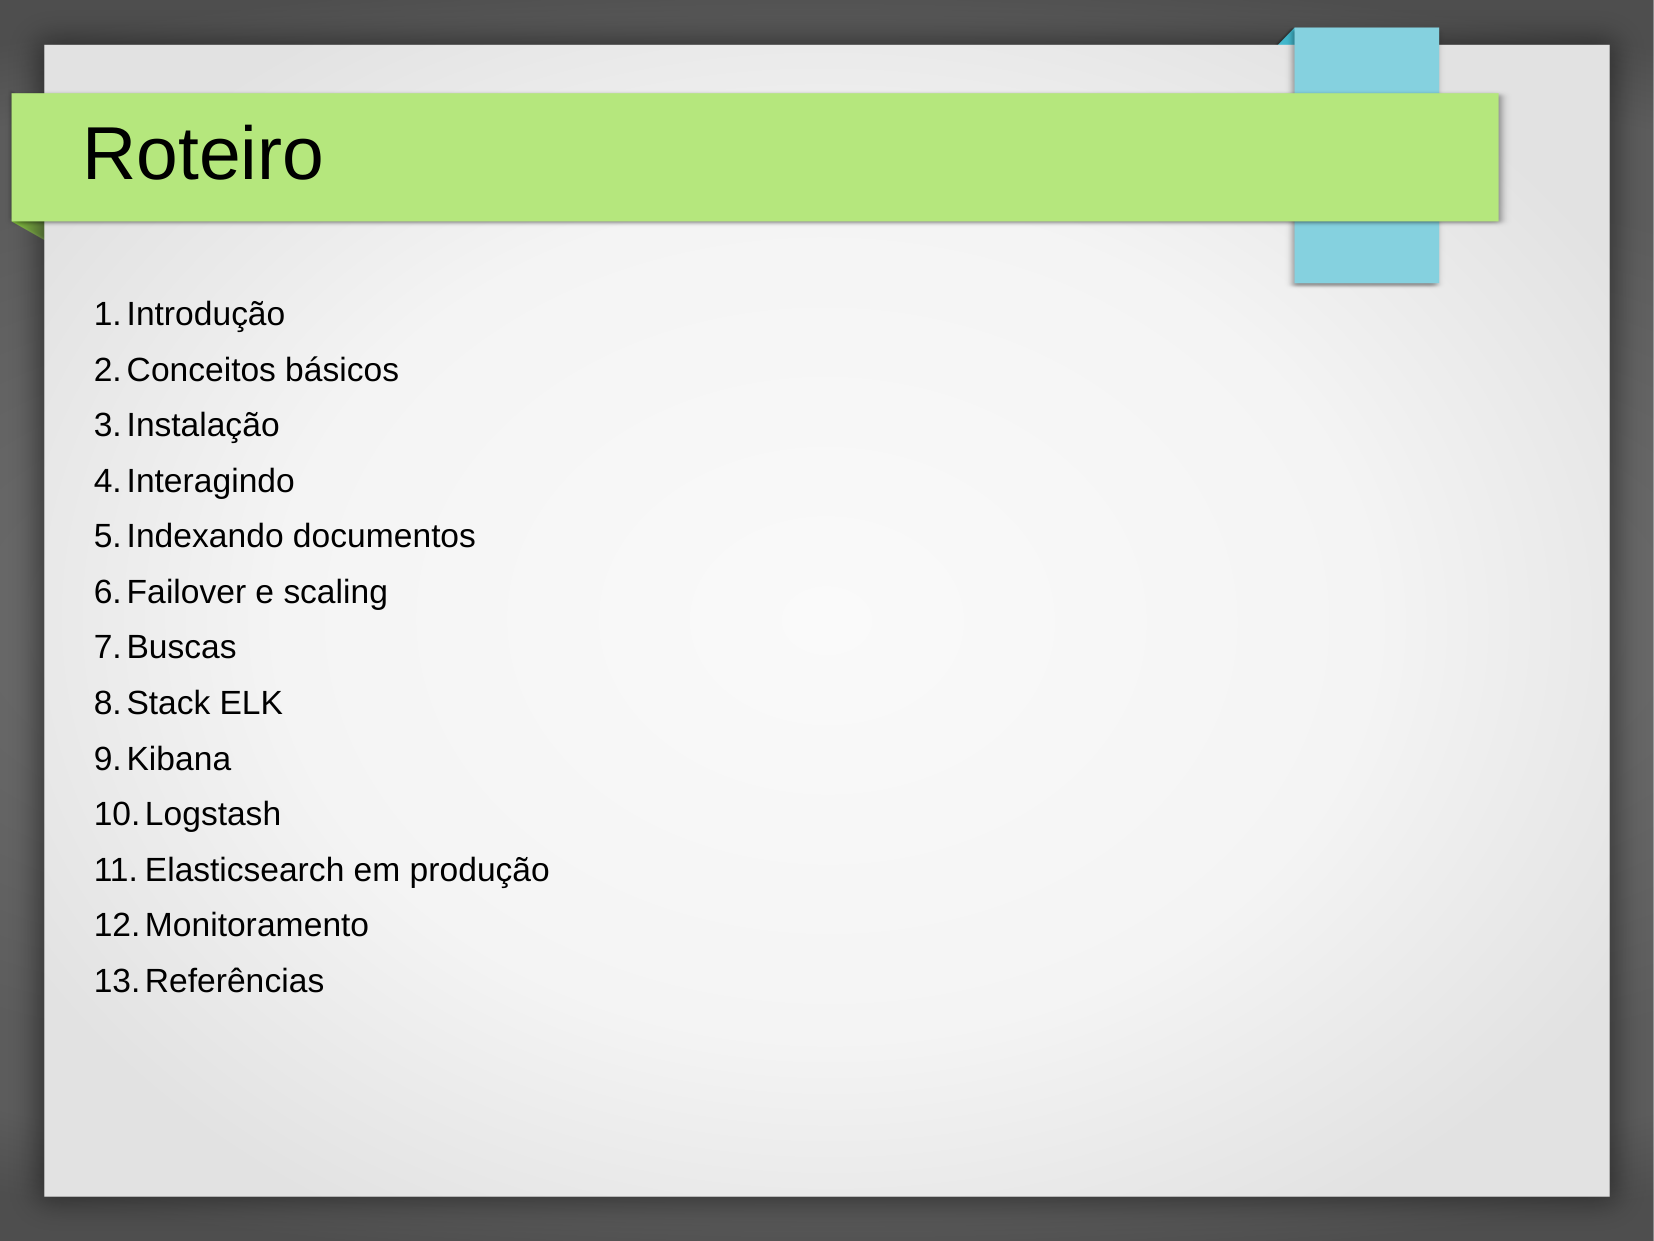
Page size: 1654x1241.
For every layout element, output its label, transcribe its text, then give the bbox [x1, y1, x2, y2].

picture [0, 0, 1654, 1241]
title Roteiro [82, 94, 1264, 213]
list Introdução Conceitos básicos Instalação Interagindo Indexando documentos Failover e scaling Buscas Stack ELK Kibana Logstash Elasticsearch em produção Monitoramento Referências [82, 295, 1571, 1015]
